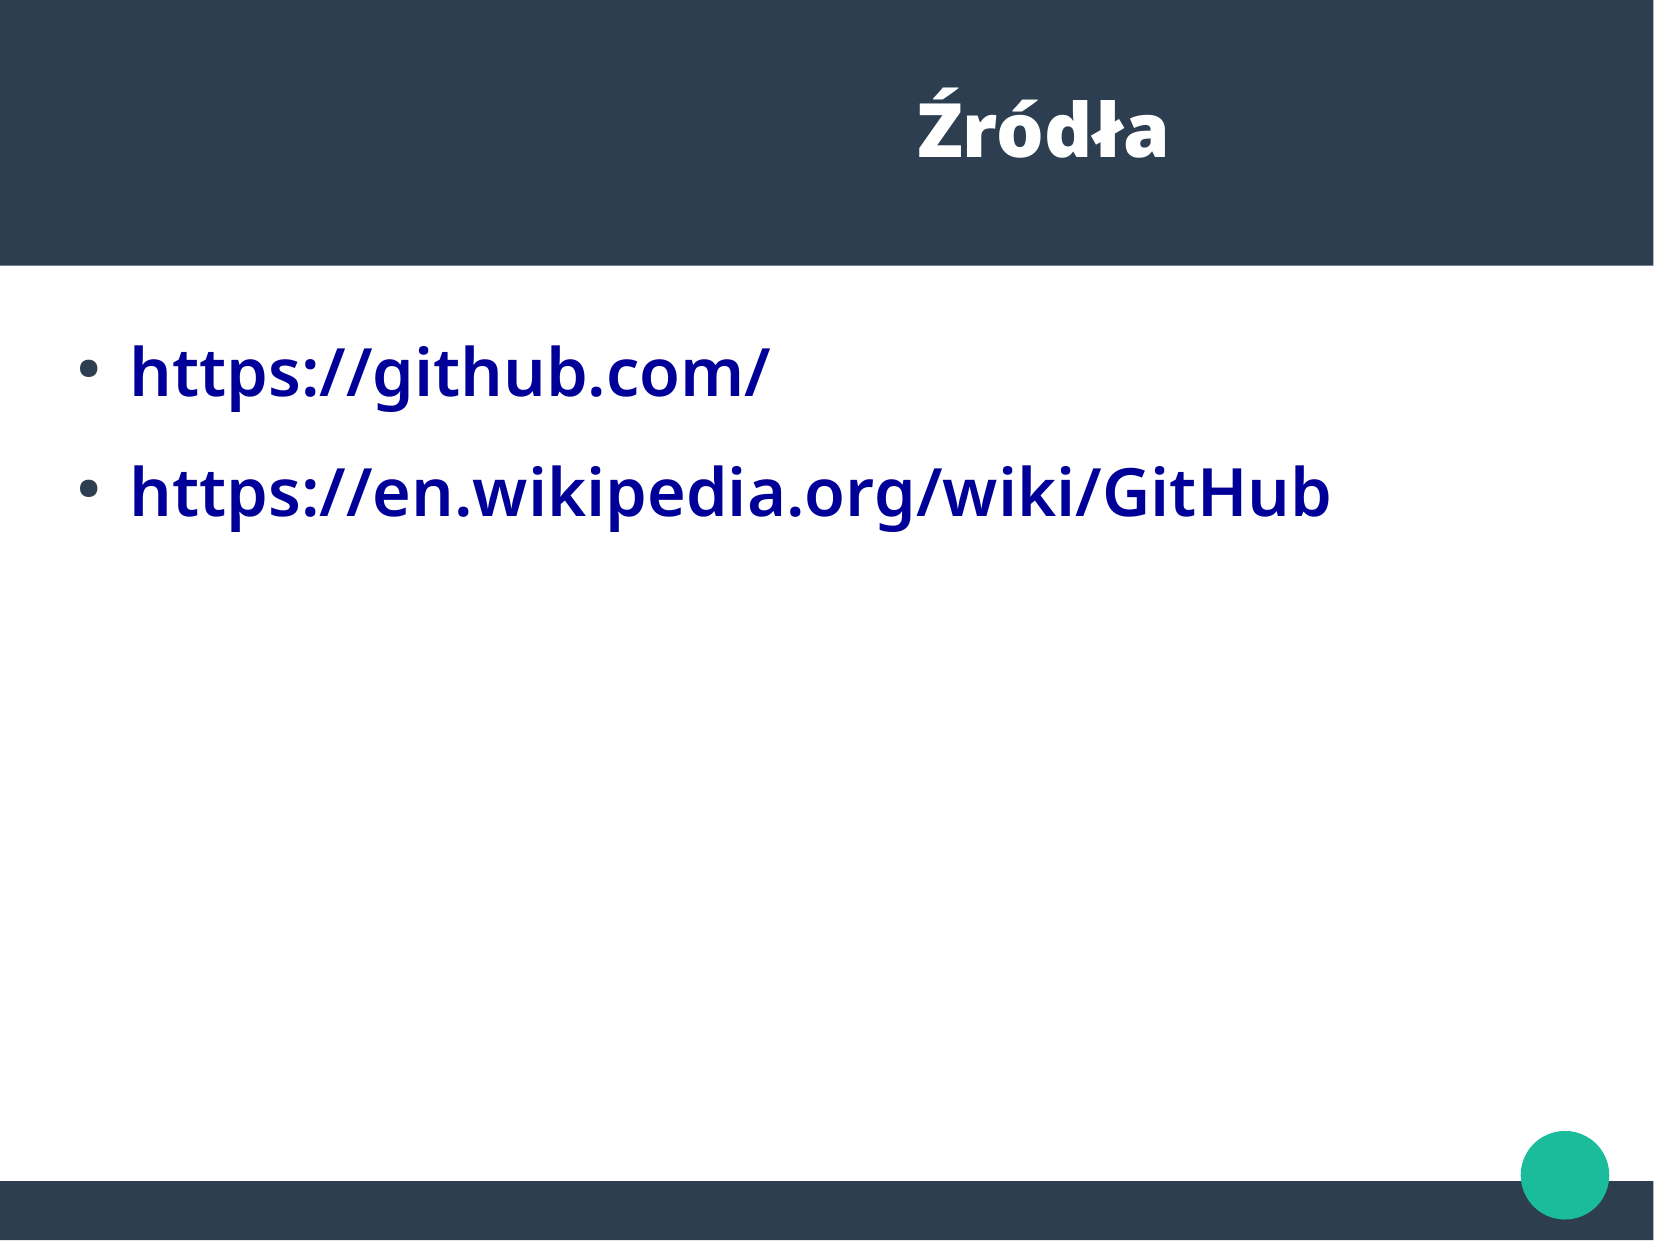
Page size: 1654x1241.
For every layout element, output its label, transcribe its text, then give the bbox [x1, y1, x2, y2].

title Źródła [59, 49, 1595, 207]
list https://github.com/ https://en.wikipedia.org/wiki/GitHub [59, 324, 1595, 1152]
